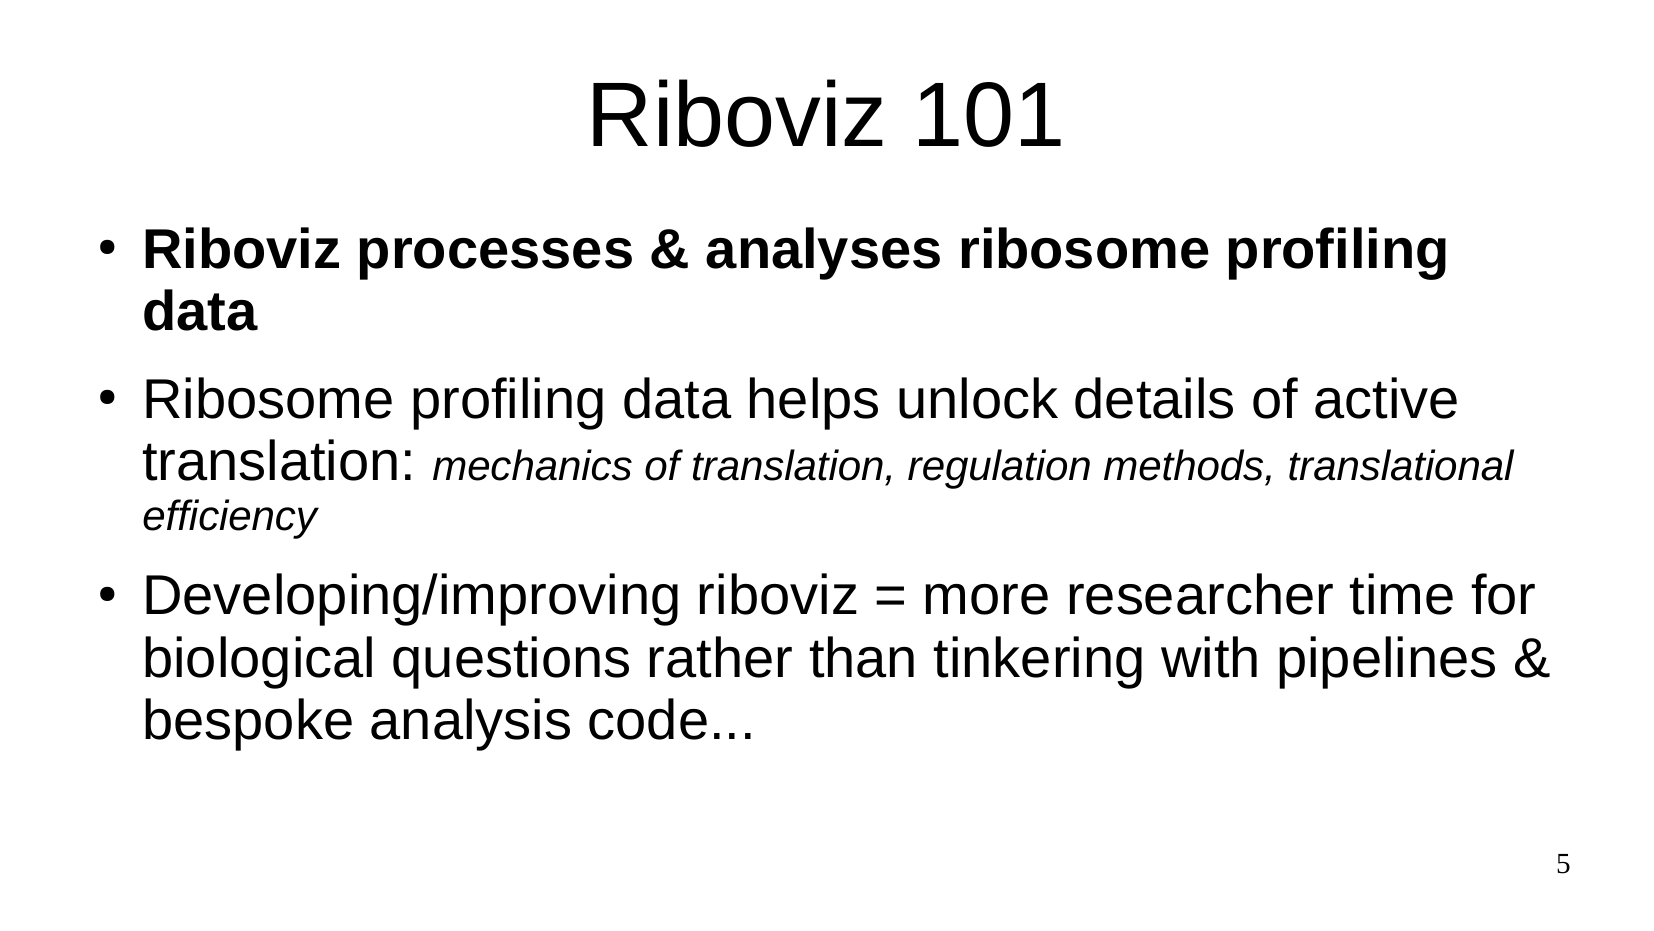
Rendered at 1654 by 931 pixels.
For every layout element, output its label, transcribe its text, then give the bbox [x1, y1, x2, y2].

list Riboviz processes & analyses ribosome profiling data Ribosome profiling data helps unlock details of active translation: mechanics of translation, regulation methods, translational efficiency Developing/improving riboviz = more researcher time for biological questions rather than tinkering with pipelines & bespoke analysis code... [82, 217, 1571, 758]
title Riboviz 101 [82, 37, 1571, 193]
